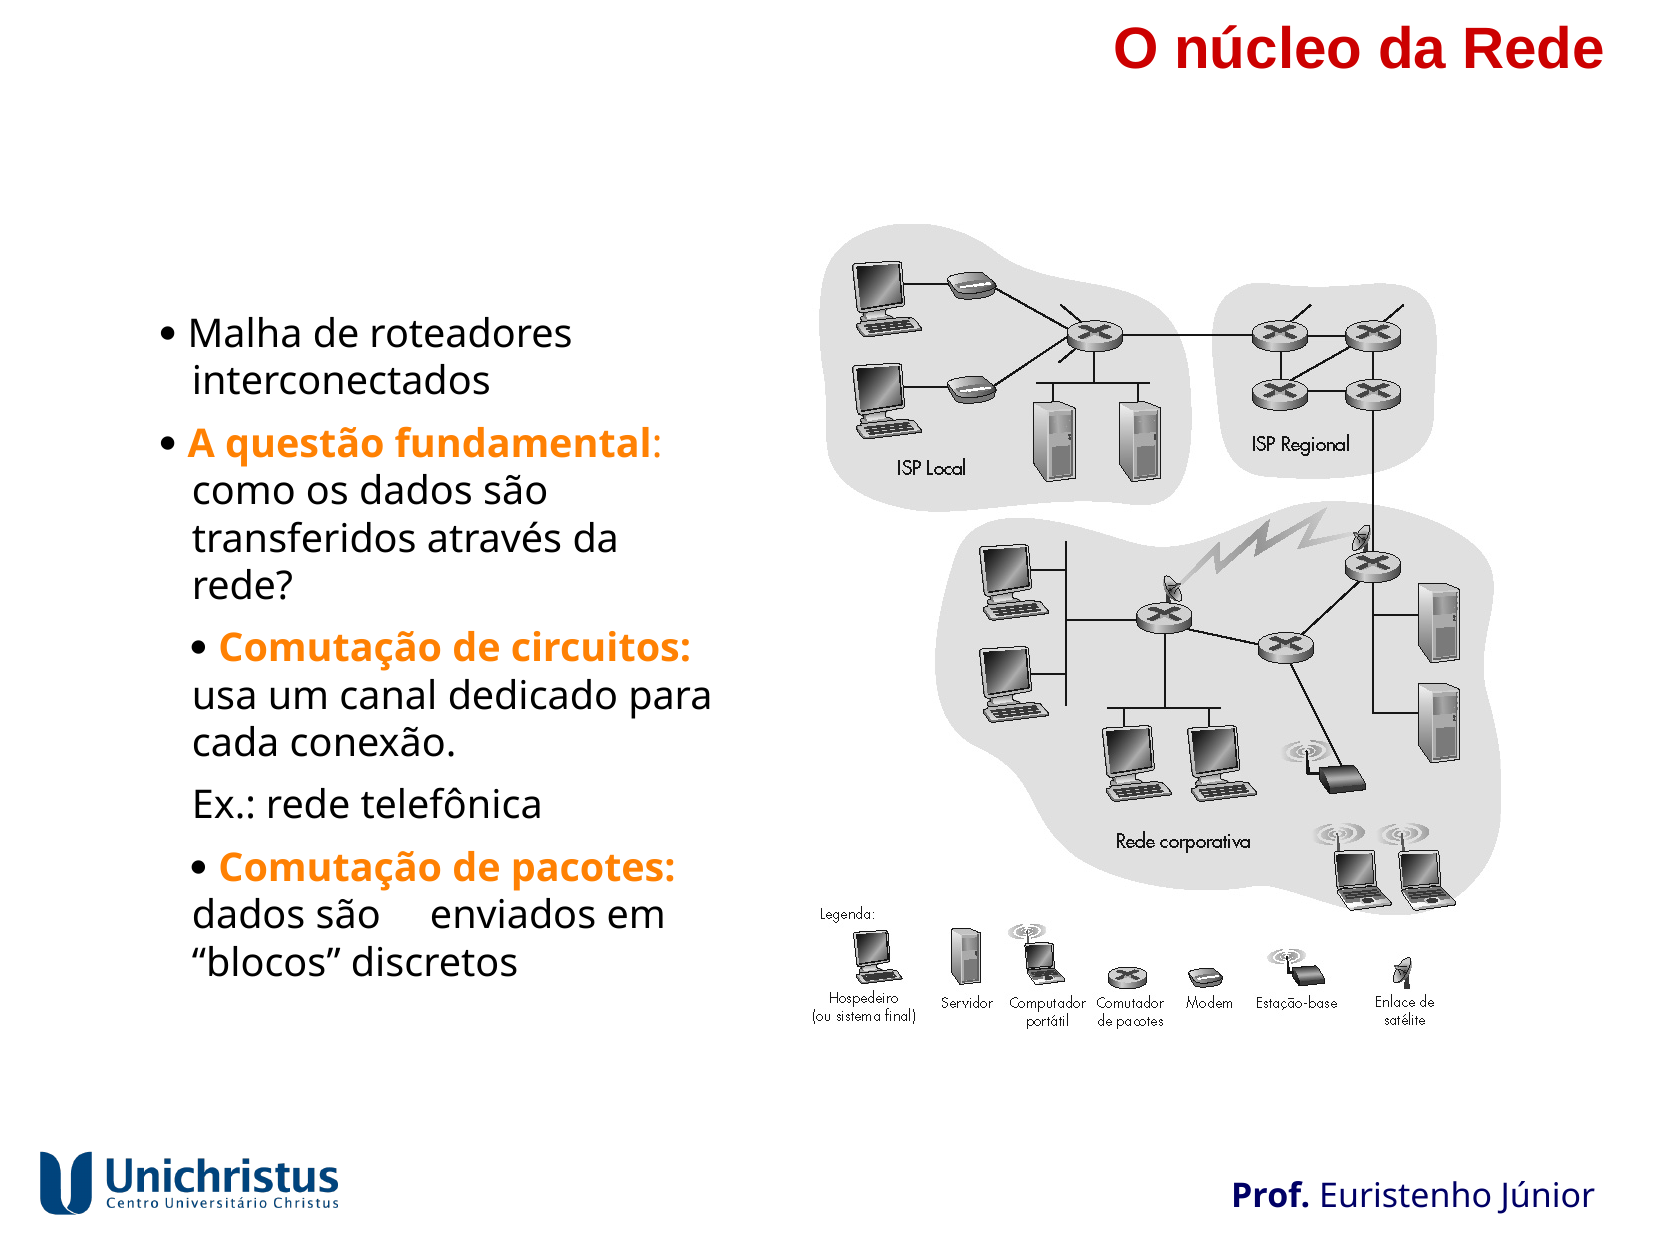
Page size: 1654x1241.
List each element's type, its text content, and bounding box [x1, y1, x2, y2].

list  Malha de roteadores interconectados  A questão fundamental: como os dados são transferidos através da rede?  Comutação de circuitos: usa um canal dedicado para cada conexão. Ex.: rede telefônica  Comutação de pacotes: dados são enviados em “blocos” discretos [75, 300, 731, 1068]
picture [812, 224, 1501, 1029]
picture [35, 1148, 343, 1217]
text_box O núcleo da Rede [1098, 8, 1654, 154]
text_box Prof. Euristenho Júnior [1216, 1163, 1654, 1224]
